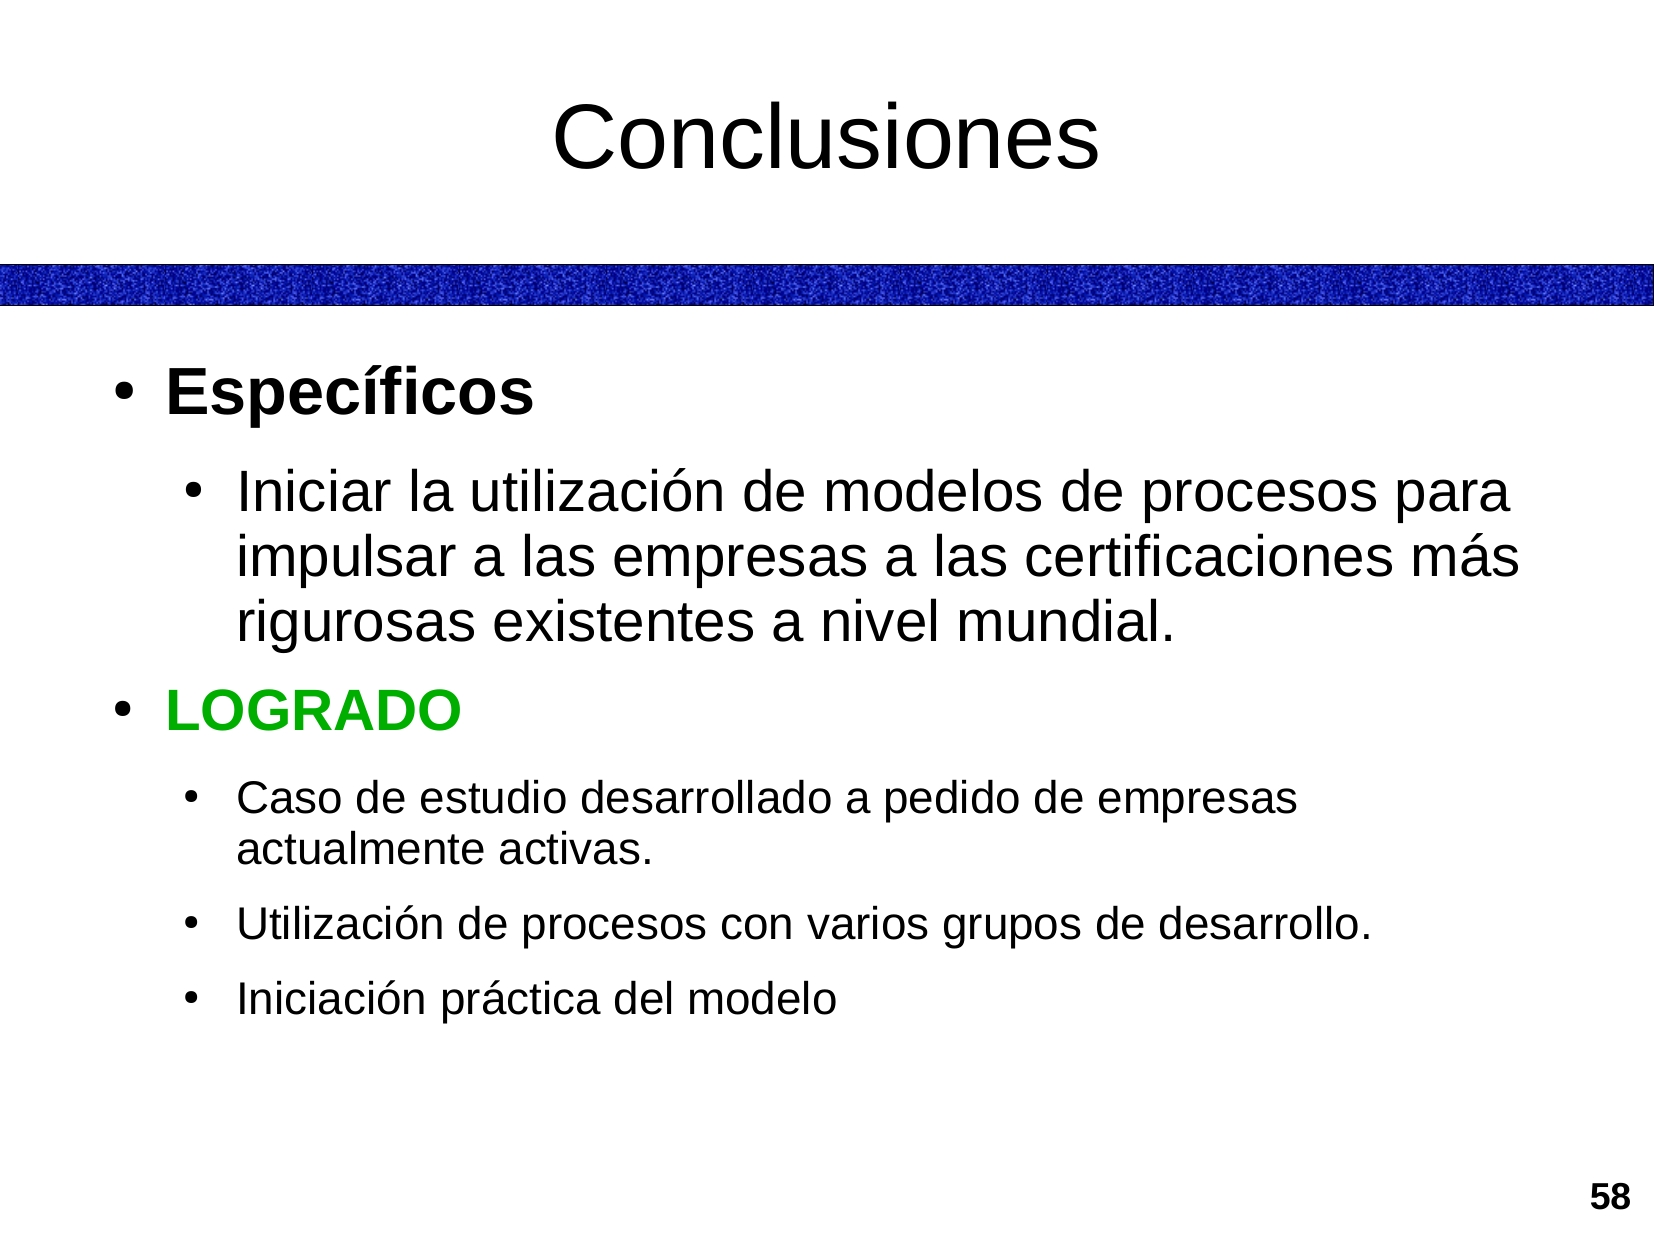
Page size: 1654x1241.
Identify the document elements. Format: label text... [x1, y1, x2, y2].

title Conclusiones [58, 21, 1595, 253]
text_box <número> [1575, 1168, 1654, 1240]
list Específicos Iniciar la utilización de modelos de procesos para impulsar a las empresas a las certificaciones más rigurosas existentes a nivel mundial. LOGRADO Caso de estudio desarrollado a pedido de empresas actualmente activas. Utilización de procesos con varios grupos de desarrollo. Iniciación práctica del modelo [94, 354, 1542, 1122]
picture [0, 265, 1653, 305]
